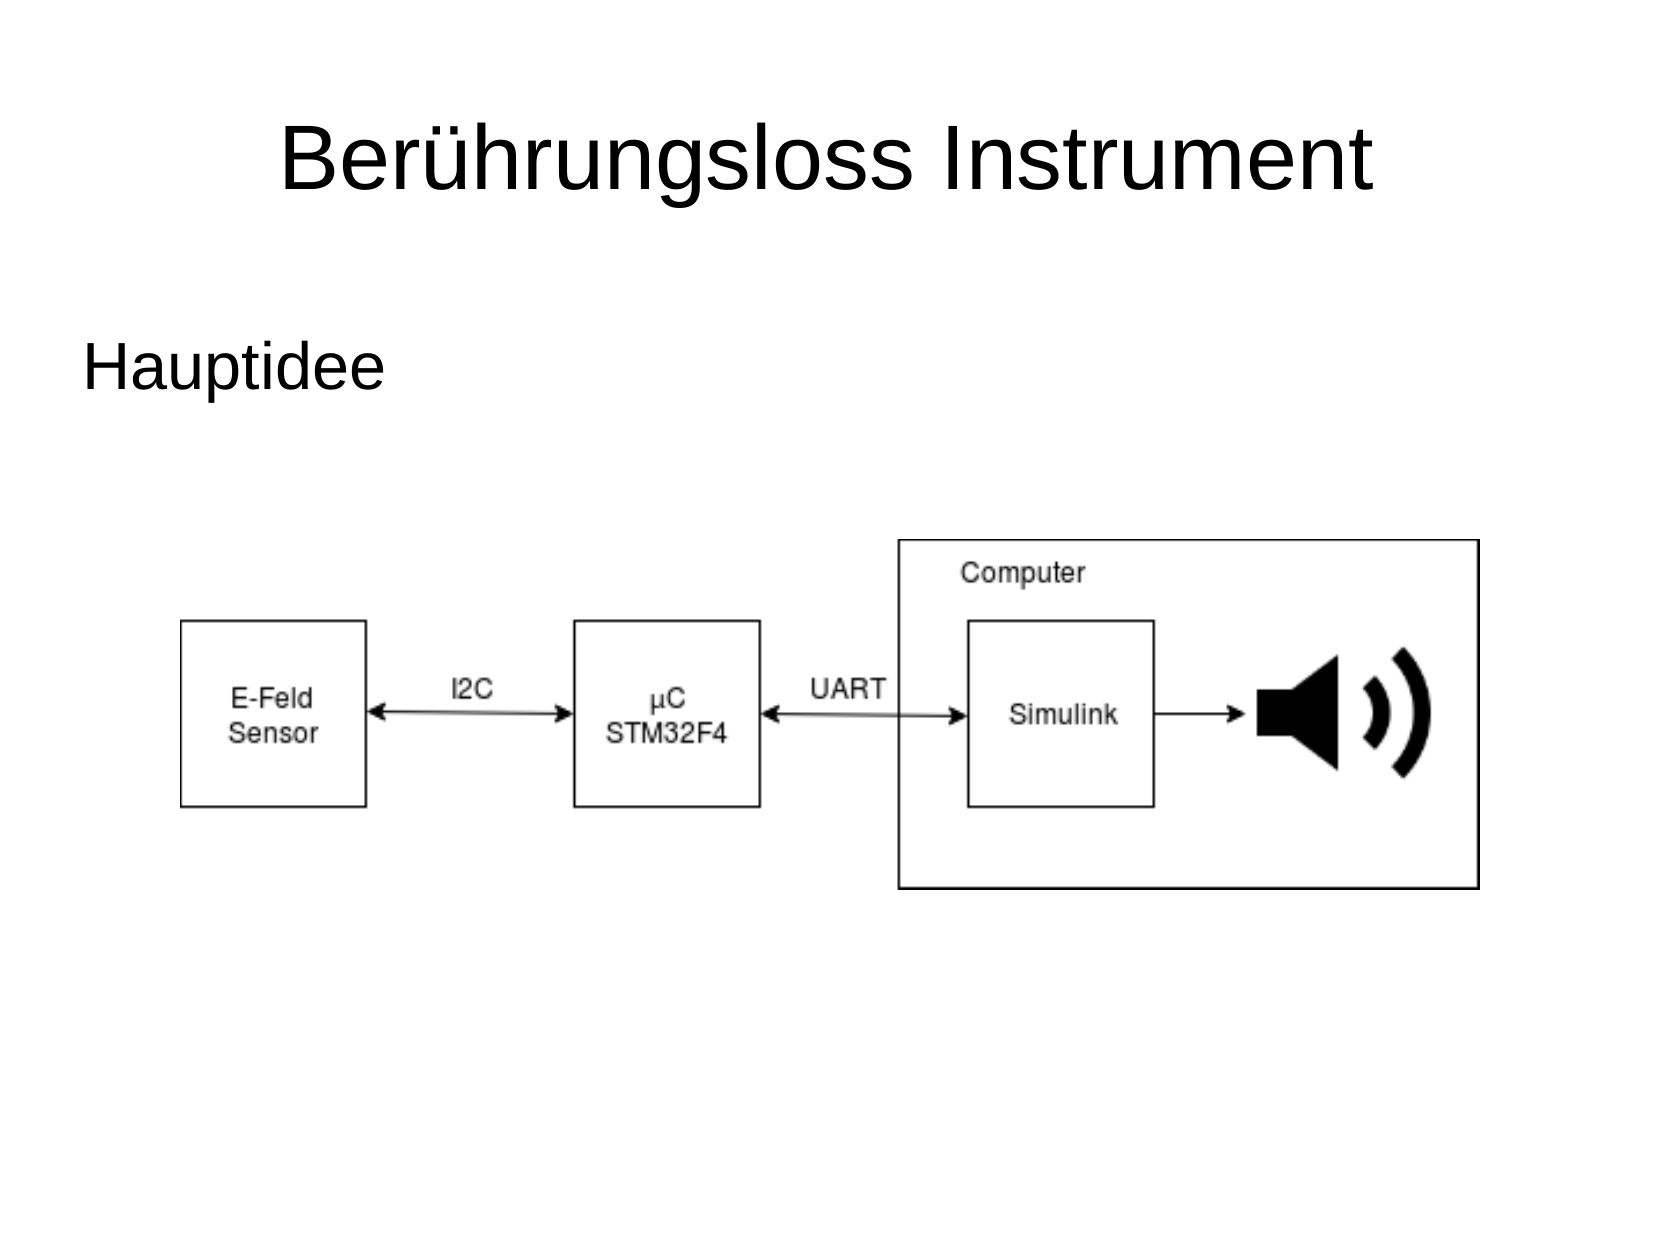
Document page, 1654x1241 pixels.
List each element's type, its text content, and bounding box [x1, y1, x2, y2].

title Berührungsloss Instrument [82, 49, 1571, 257]
subtitle Hauptidee [82, 290, 1561, 436]
picture [180, 540, 1480, 890]
